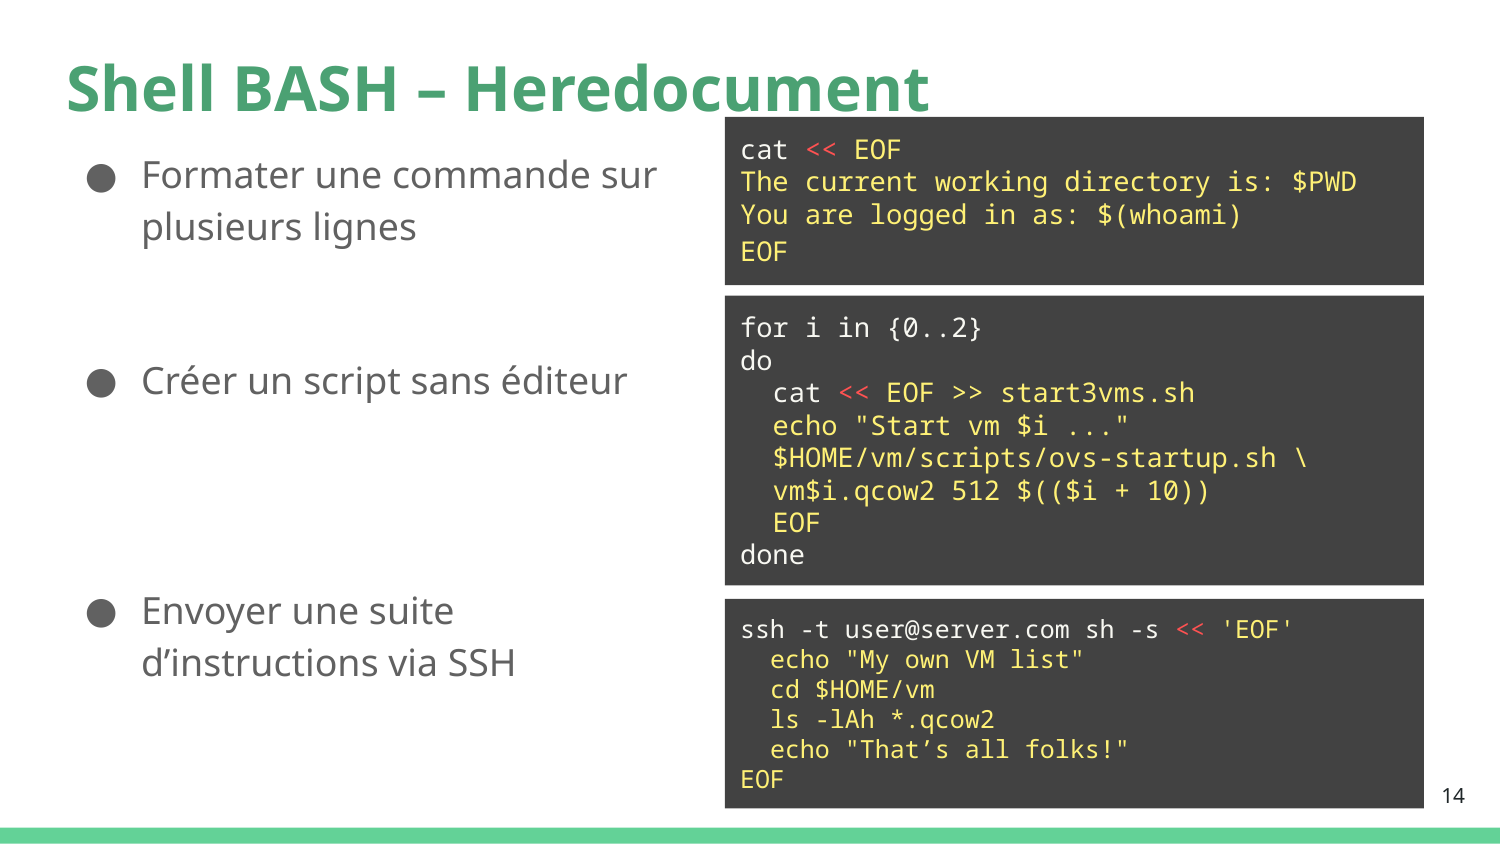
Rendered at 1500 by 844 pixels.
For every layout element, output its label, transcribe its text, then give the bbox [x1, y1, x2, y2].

list Formater une commande sur plusieurs lignes Créer un script sans éditeur Envoyer une suite d’instructions via SSH [51, 129, 699, 780]
text_box cat << EOF The current working directory is: $PWD You are logged in as: $(whoami) EOF [724, 116, 1424, 286]
slide_number <numéro> [1389, 764, 1480, 830]
text_box ssh -t user@server.com sh -s << 'EOF' echo "My own VM list" cd $HOME/vm ls -lAh *.qcow2 echo "That’s all folks!" EOF [724, 598, 1424, 809]
text_box for i in {0..2} do cat << EOF >> start3vms.sh echo "Start vm $i ..." $HOME/vm/scripts/ovs-startup.sh \ vm$i.qcow2 512 $(($i + 10)) EOF done [724, 295, 1424, 586]
title Shell BASH – Heredocument [51, 23, 1449, 117]
